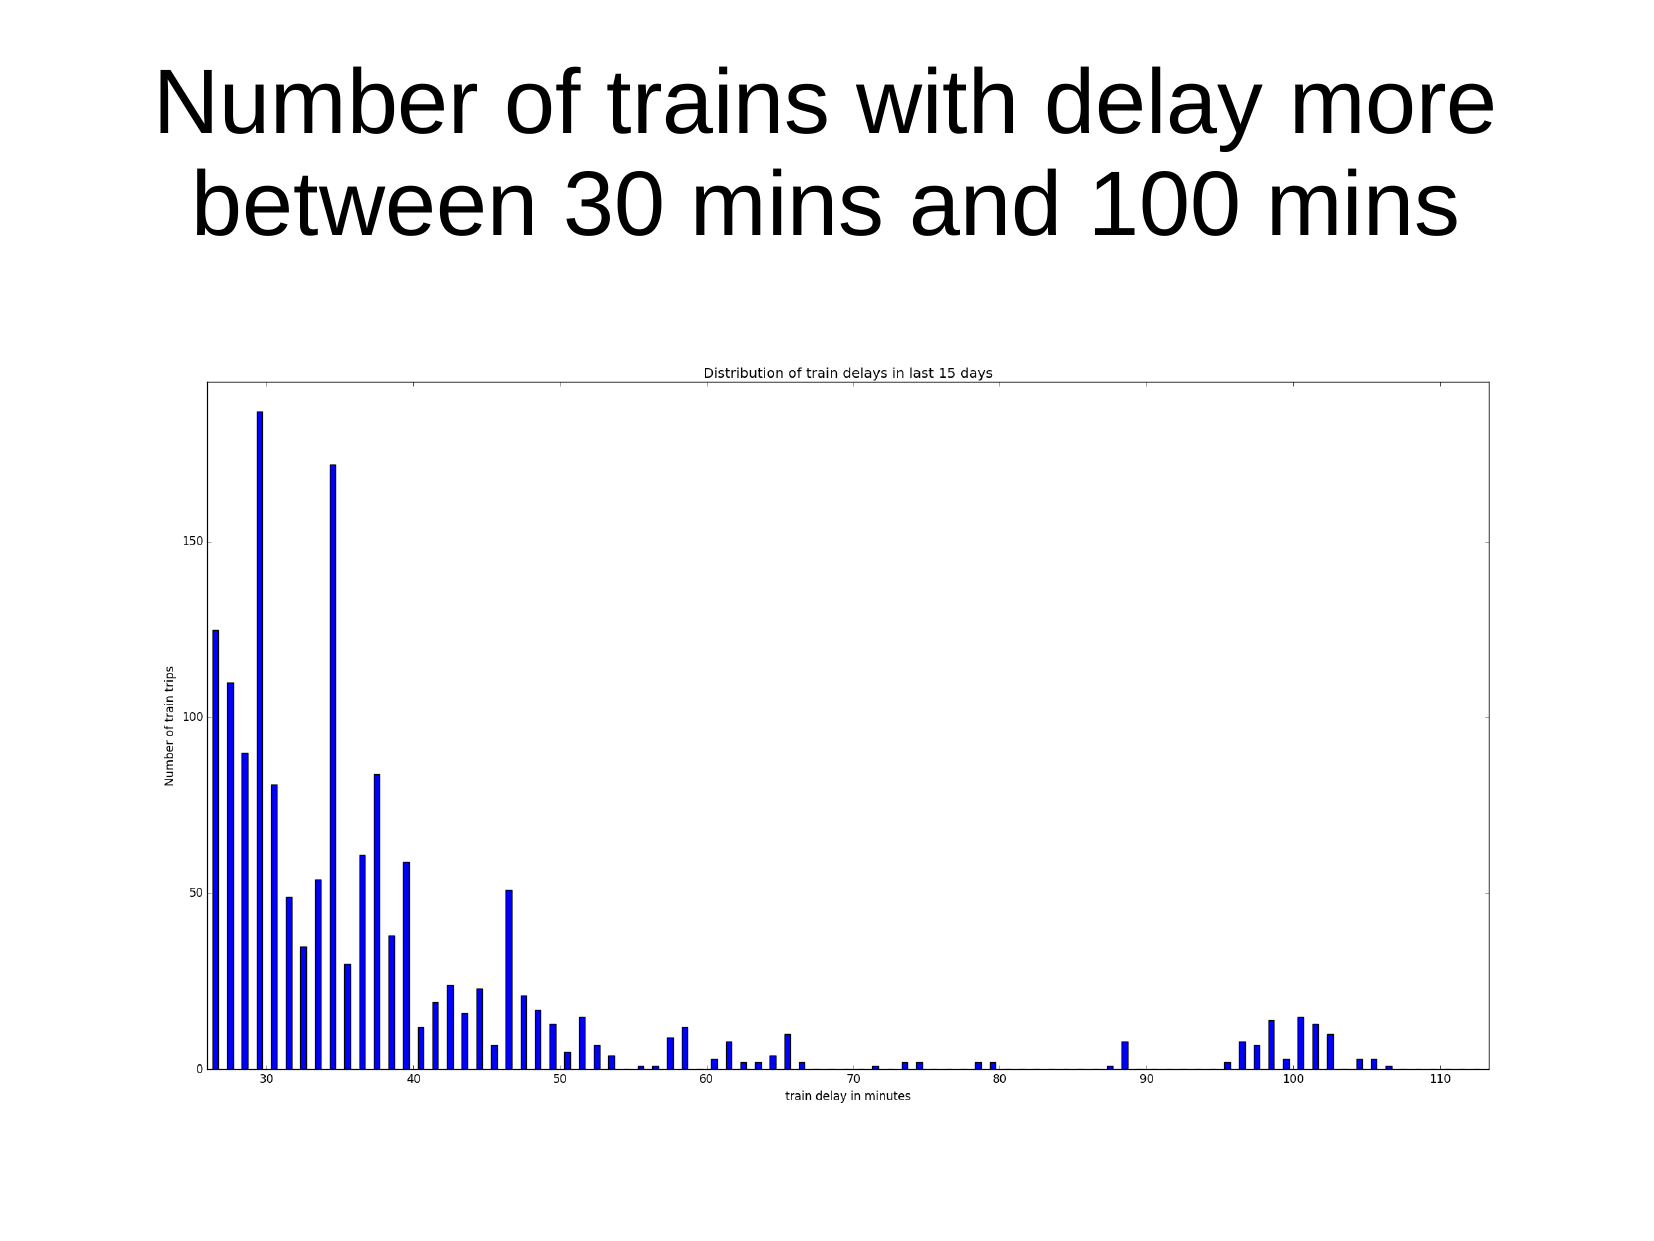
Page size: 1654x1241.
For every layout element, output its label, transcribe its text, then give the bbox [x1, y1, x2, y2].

title Number of trains with delay more between 30 mins and 100 mins [82, 49, 1571, 257]
picture [0, 296, 1654, 1156]
